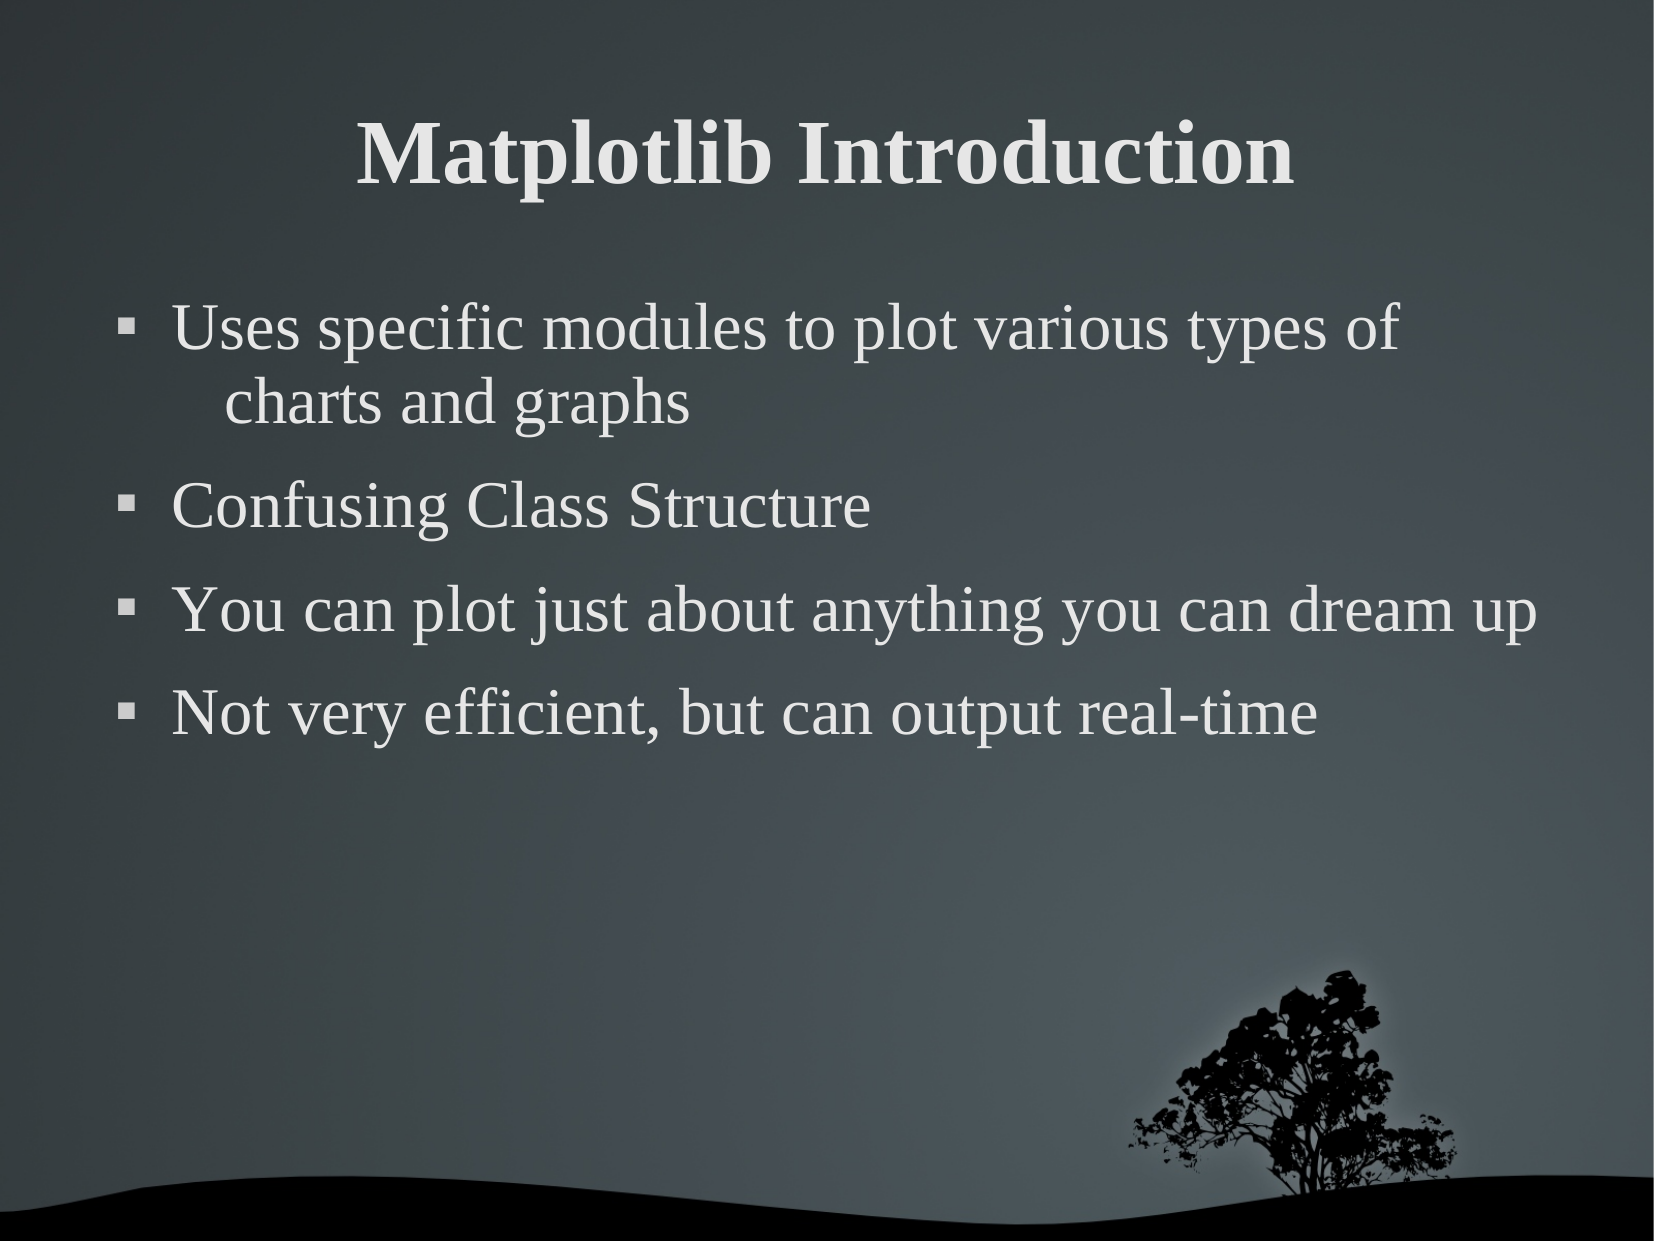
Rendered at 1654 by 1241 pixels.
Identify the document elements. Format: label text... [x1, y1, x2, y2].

list Uses specific modules to plot various types of charts and graphs Confusing Class Structure You can plot just about anything you can dream up Not very efficient, but can output real-time [82, 290, 1571, 1094]
title Matplotlib Introduction [82, 56, 1571, 250]
picture [0, 0, 1654, 1241]
